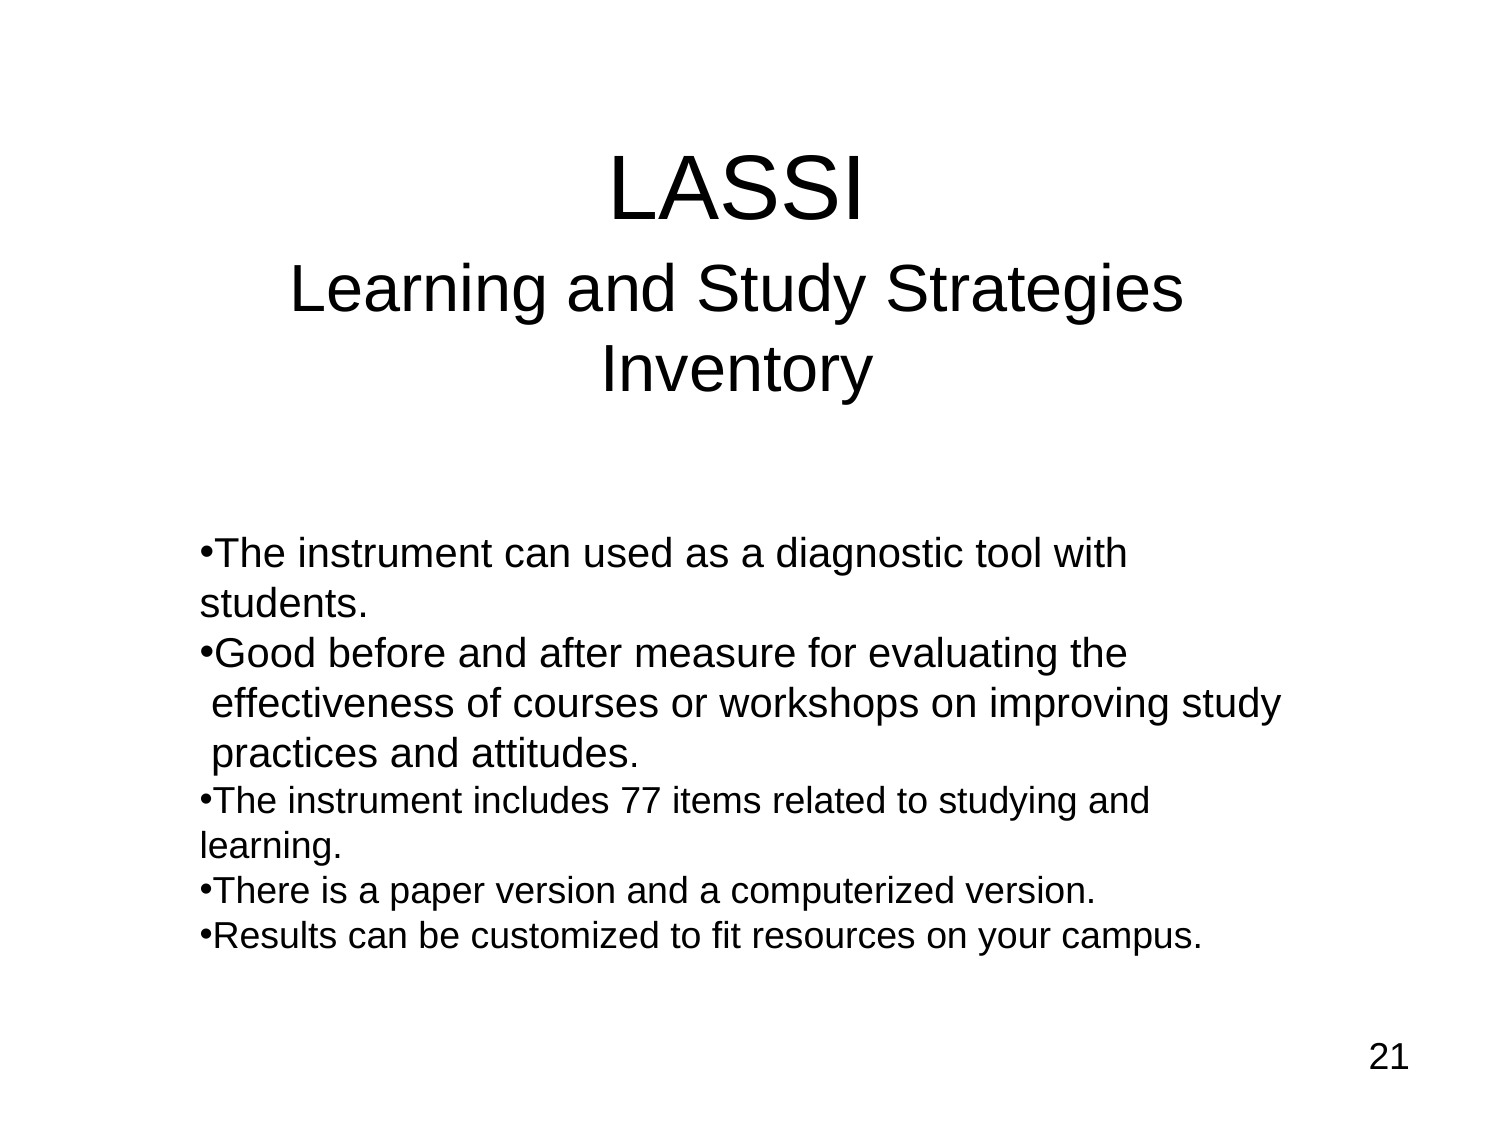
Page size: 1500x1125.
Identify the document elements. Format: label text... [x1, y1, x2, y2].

subtitle Learning and Study Strategies Inventory [212, 237, 1263, 413]
text_box The instrument can used as a diagnostic tool with students. Good before and after measure for evaluating the effectiveness of courses or workshops on improving study practices and attitudes. The instrument includes 77 items related to studying and learning. There is a paper version and a computerized version. Results can be customized to fit resources on your campus. [184, 518, 1307, 965]
title LASSI [99, 62, 1375, 304]
